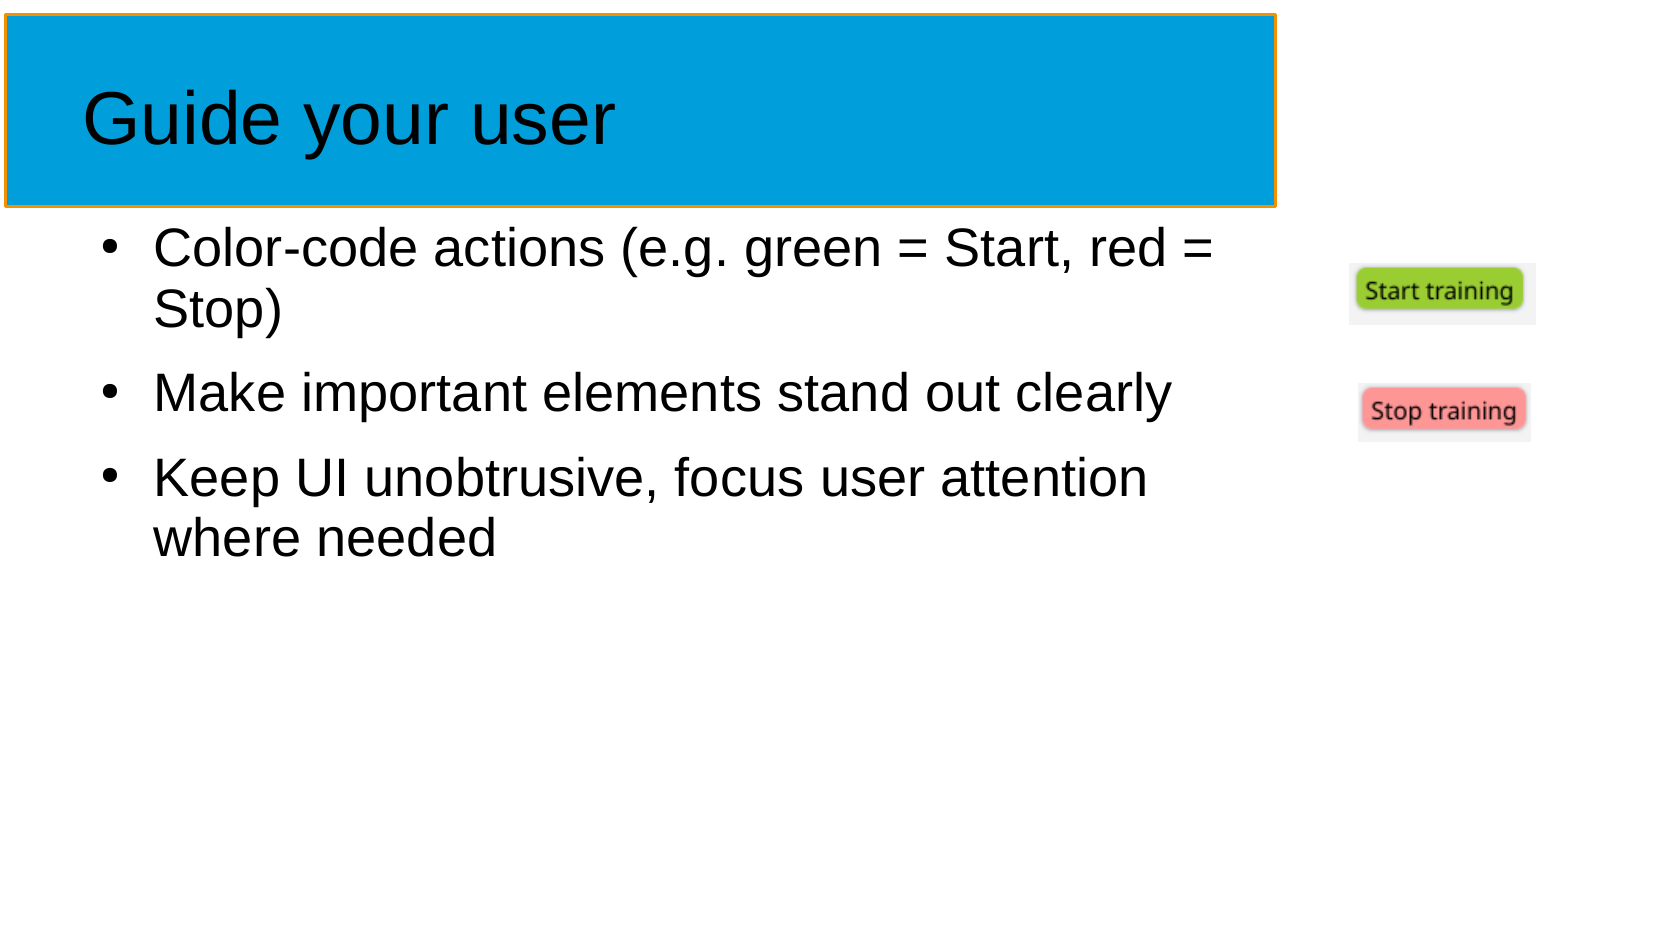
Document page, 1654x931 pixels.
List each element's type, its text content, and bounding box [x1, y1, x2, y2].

list Color-code actions (e.g. green = Start, red = Stop) Make important elements stand out clearly Keep UI unobtrusive, focus user attention where needed [82, 217, 1241, 916]
picture [1349, 263, 1536, 325]
picture [1358, 383, 1531, 442]
title Guide your user [82, 44, 1235, 192]
